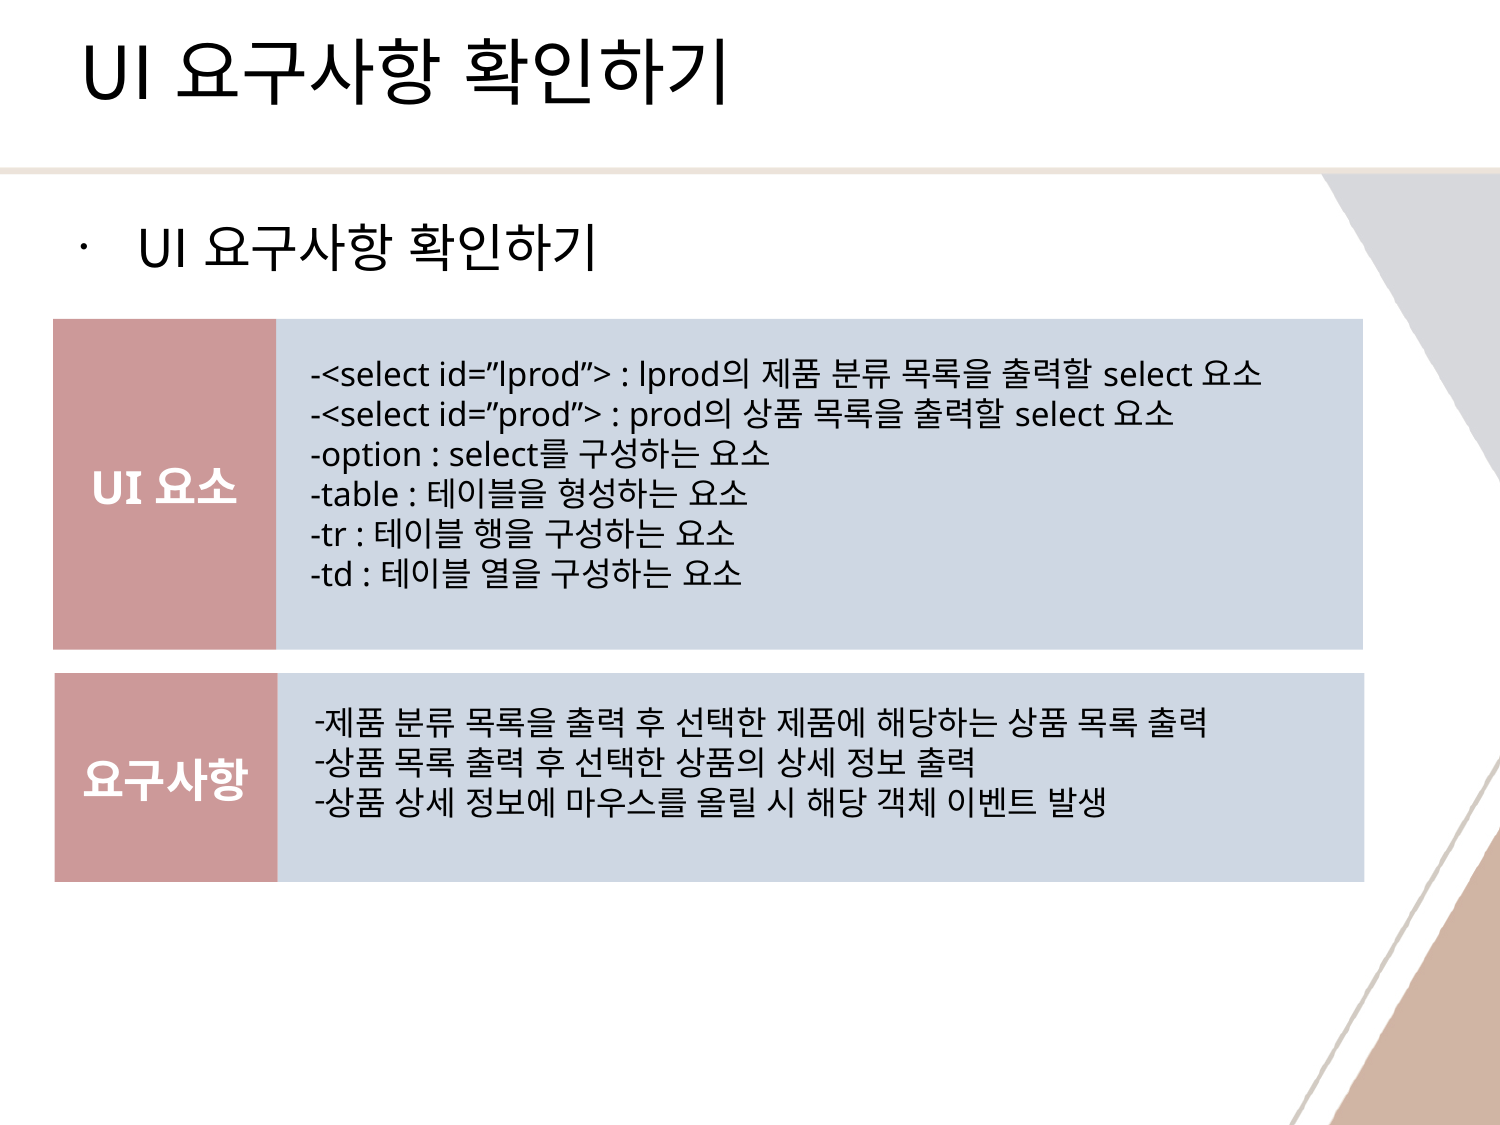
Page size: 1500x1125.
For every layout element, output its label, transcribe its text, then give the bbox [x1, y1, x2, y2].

title UI 요구사항 확인하기 [64, 19, 1322, 150]
picture [0, 0, 1500, 1125]
text_box UI 요소 [53, 451, 277, 522]
text_box -제품 분류 목록을 출력 후 선택한 제품에 해당하는 상품 목록 출력 -상품 목록 출력 후 선택한 상품의 상세 정보 출력 -상품 상세 정보에 마우스를 올릴 시 해당 객체 이벤트 발생 [299, 694, 1304, 830]
text_box [53, 318, 1363, 650]
list UI 요구사항 확인하기 [64, 208, 1444, 1009]
text_box 요구사항 [54, 744, 278, 815]
text_box [54, 673, 1365, 882]
text_box -<select id=”lprod”> : lprod의 제품 분류 목록을 출력할 select 요소 -<select id=”prod”> : prod의 상품 목록을 출력할 select 요소 -option : select를 구성하는 요소 -table : 테이블을 형성하는 요소 -tr : 테이블 행을 구성하는 요소 -td : 테이블 열을 구성하는 요소 [295, 345, 1335, 601]
